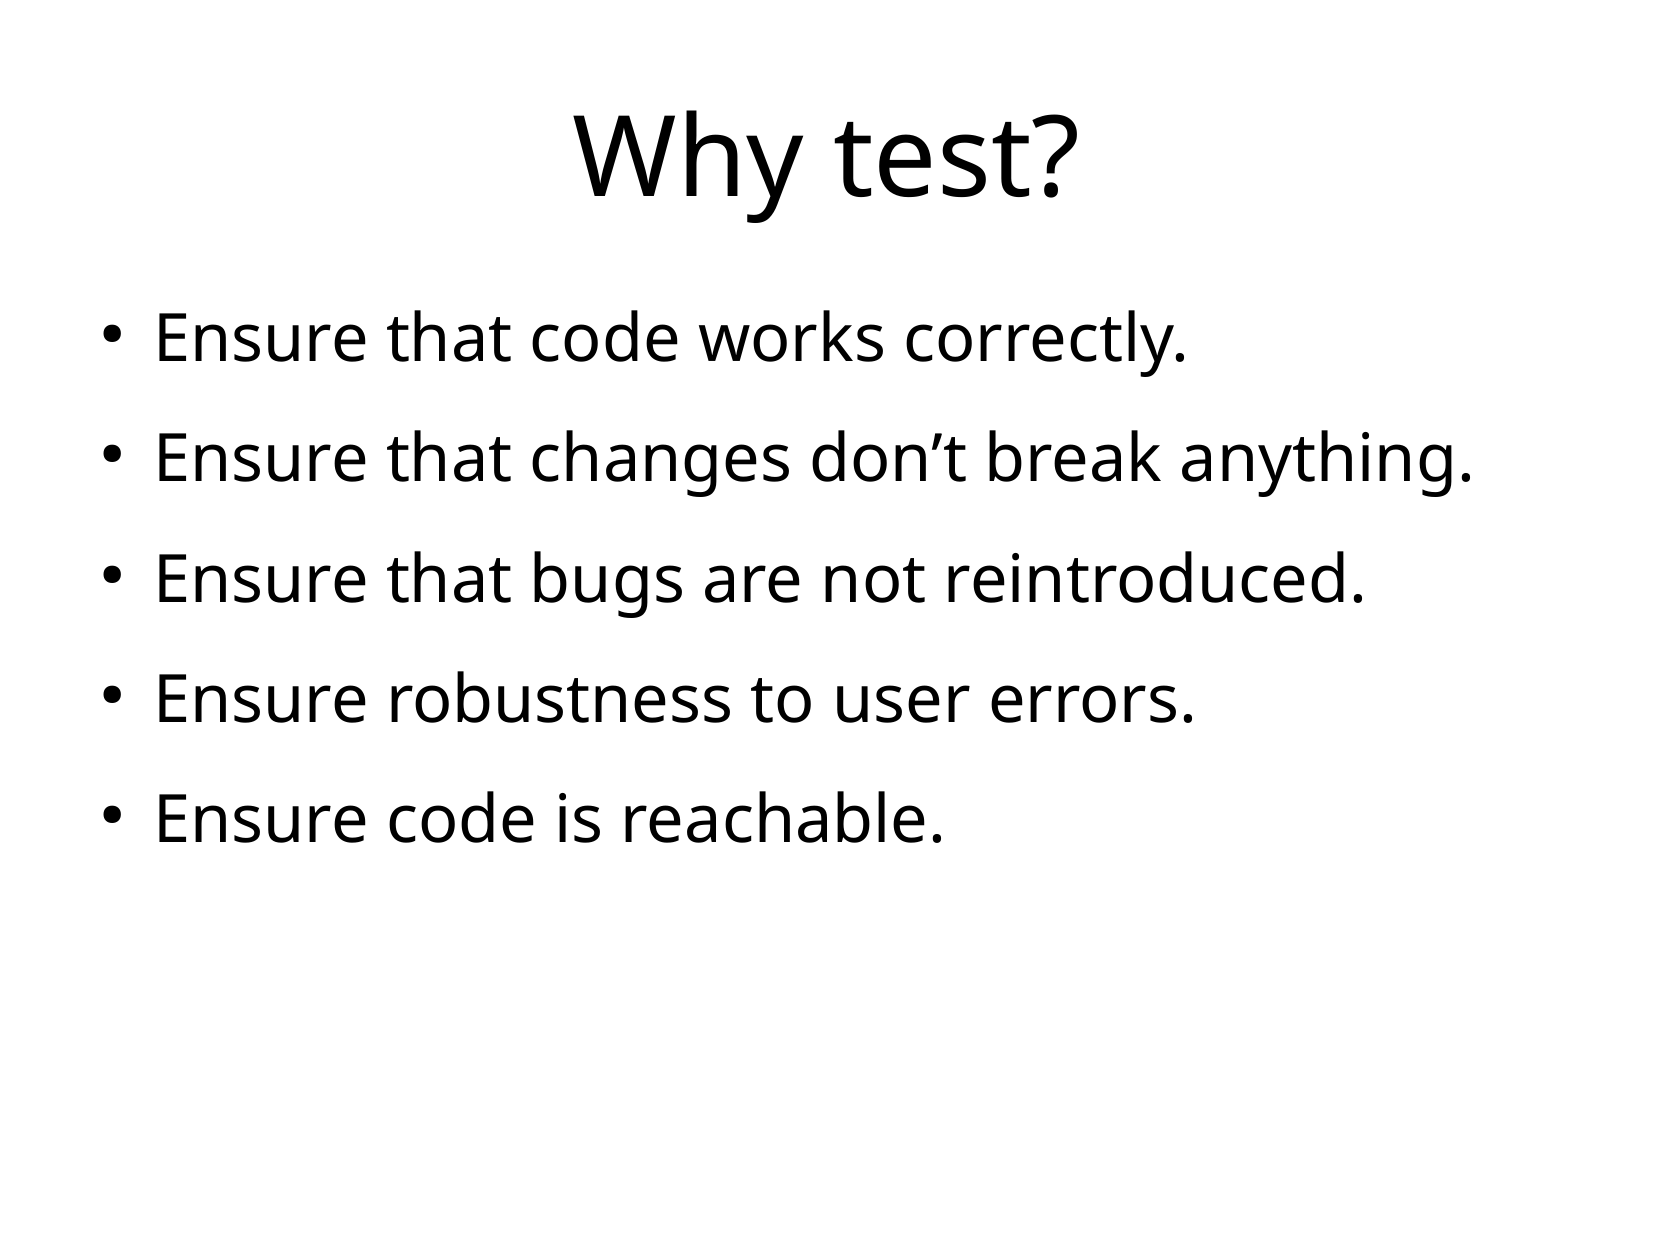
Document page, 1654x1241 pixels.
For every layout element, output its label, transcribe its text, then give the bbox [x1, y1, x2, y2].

title Why test? [82, 49, 1571, 257]
list Ensure that code works correctly. Ensure that changes don’t break anything. Ensure that bugs are not reintroduced. Ensure robustness to user errors. Ensure code is reachable. [82, 290, 1571, 1010]
